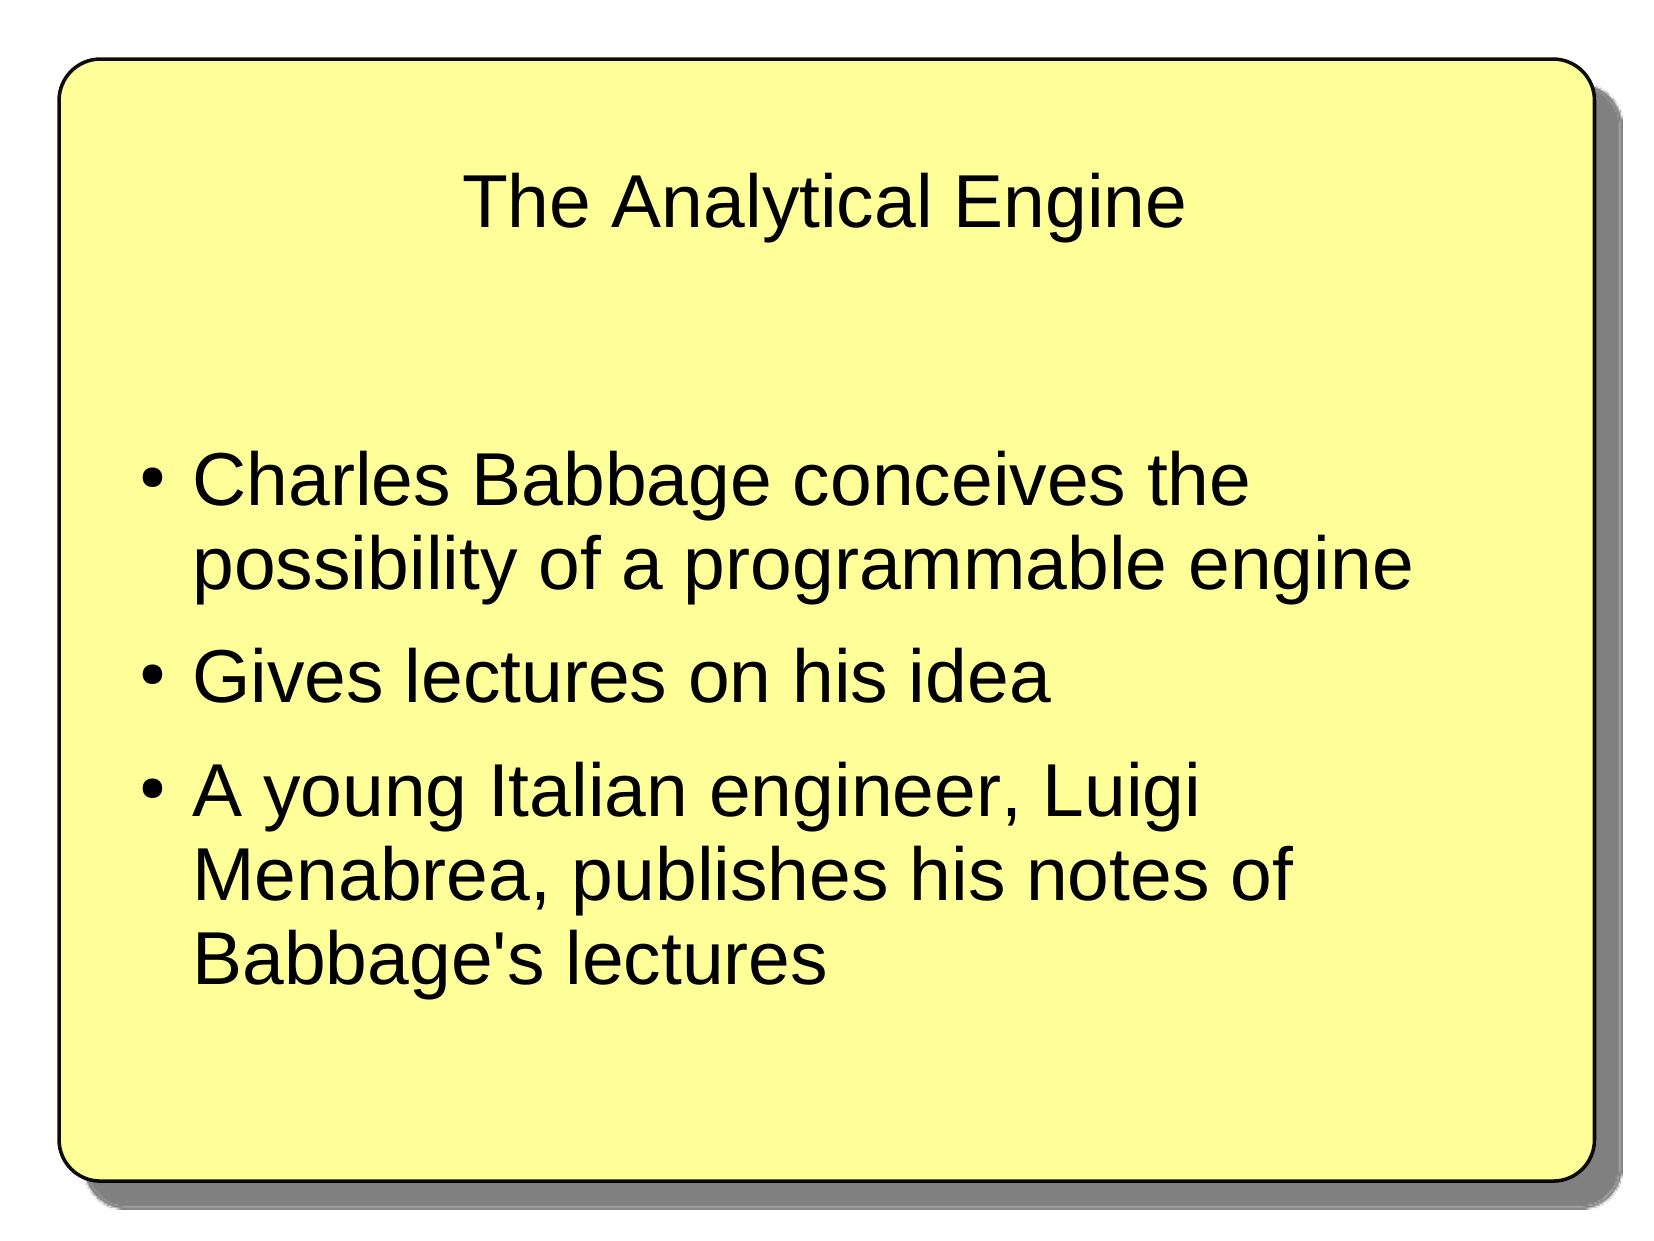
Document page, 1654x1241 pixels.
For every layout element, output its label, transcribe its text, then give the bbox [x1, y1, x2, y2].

list Charles Babbage conceives the possibility of a programmable engine Gives lectures on his idea A young Italian engineer, Luigi Menabrea, publishes his notes of Babbage's lectures [121, 344, 1534, 1112]
title The Analytical Engine [118, 105, 1532, 298]
